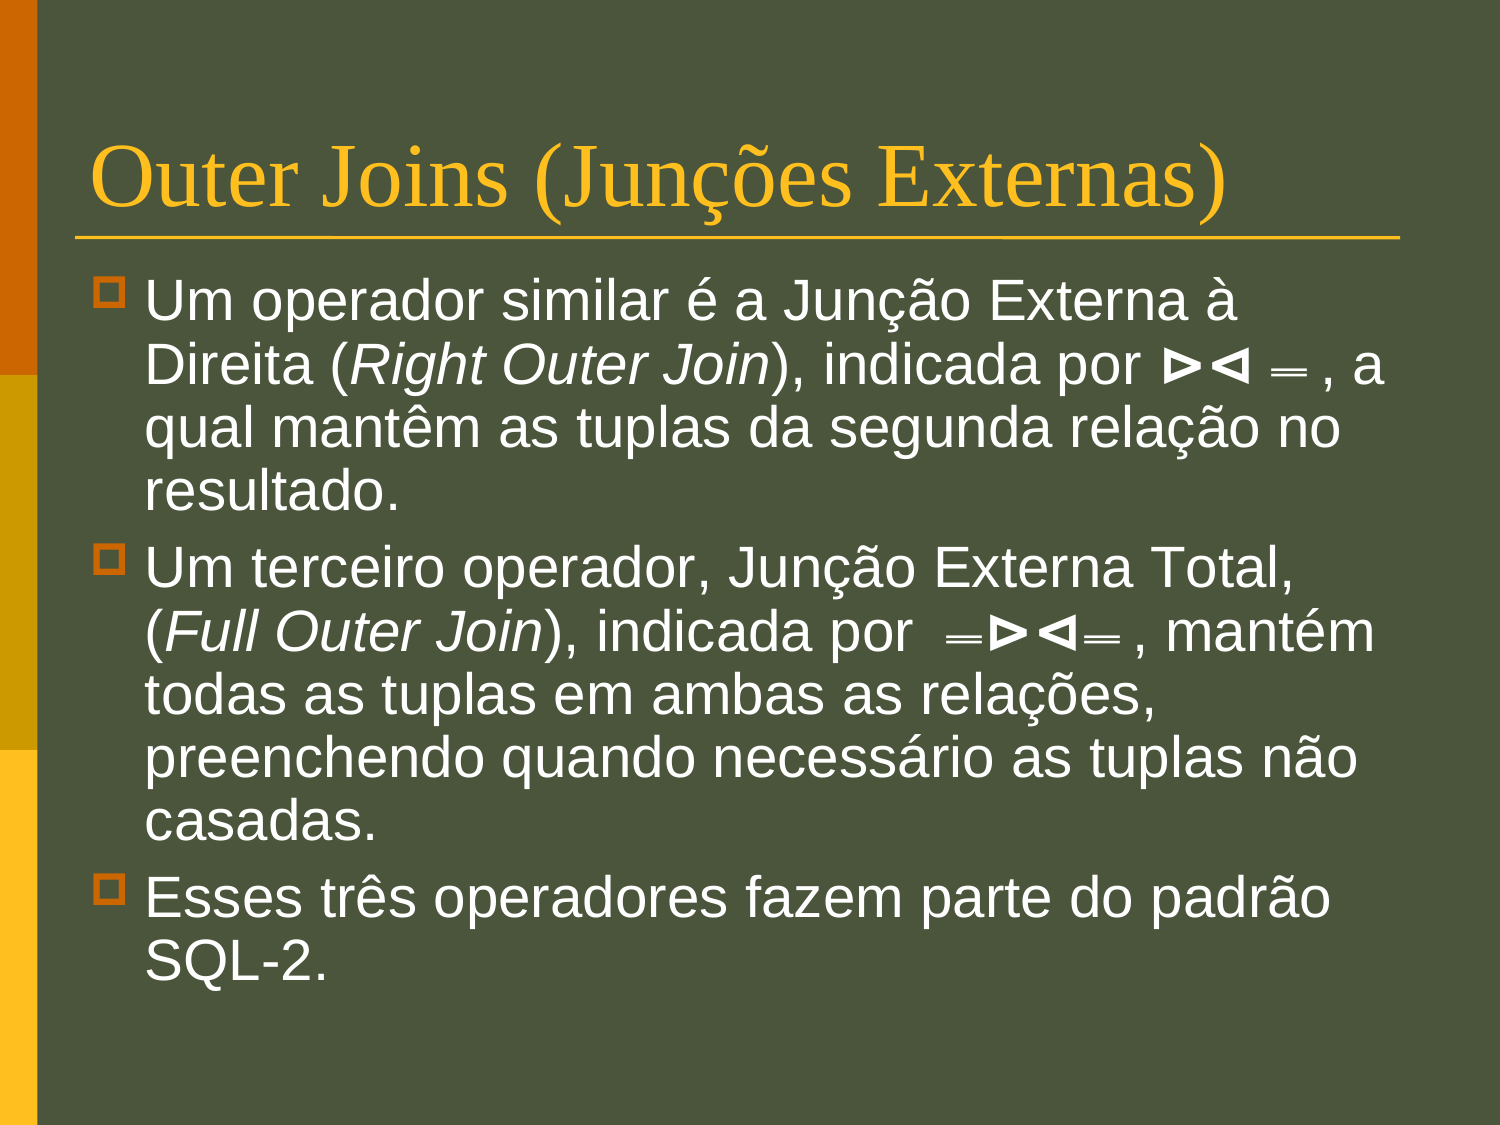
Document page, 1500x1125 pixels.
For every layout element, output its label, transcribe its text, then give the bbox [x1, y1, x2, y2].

title Outer Joins (Junções Externas)‏ [75, 45, 1426, 233]
list Um operador similar é a Junção Externa à Direita (Right Outer Join), indicada por ⊳⊲ᆖ, a qual mantêm as tuplas da segunda relação no resultado. Um terceiro operador, Junção Externa Total, (Full Outer Join), indicada por ᆖ⊳⊲ᆖ, mantém todas as tuplas em ambas as relações, preenchendo quando necessário as tuplas não casadas. Esses três operadores fazem parte do padrão SQL-2. [75, 262, 1426, 1036]
